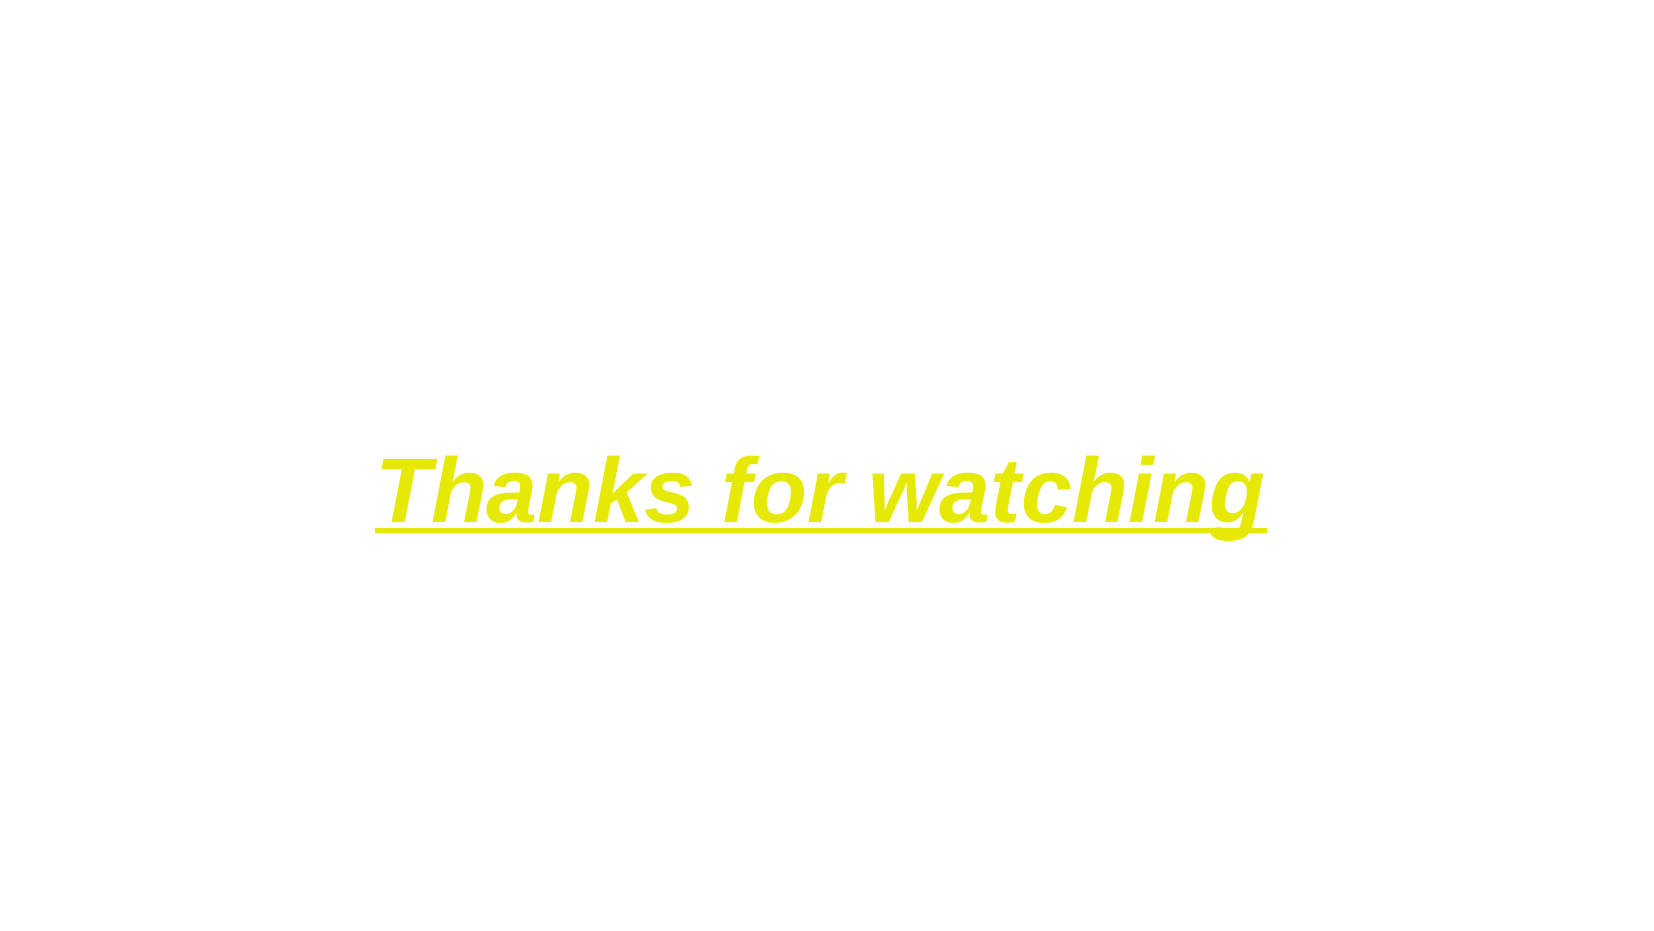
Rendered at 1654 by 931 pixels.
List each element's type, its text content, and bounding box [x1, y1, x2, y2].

title Thanks for watching [76, 413, 1565, 569]
